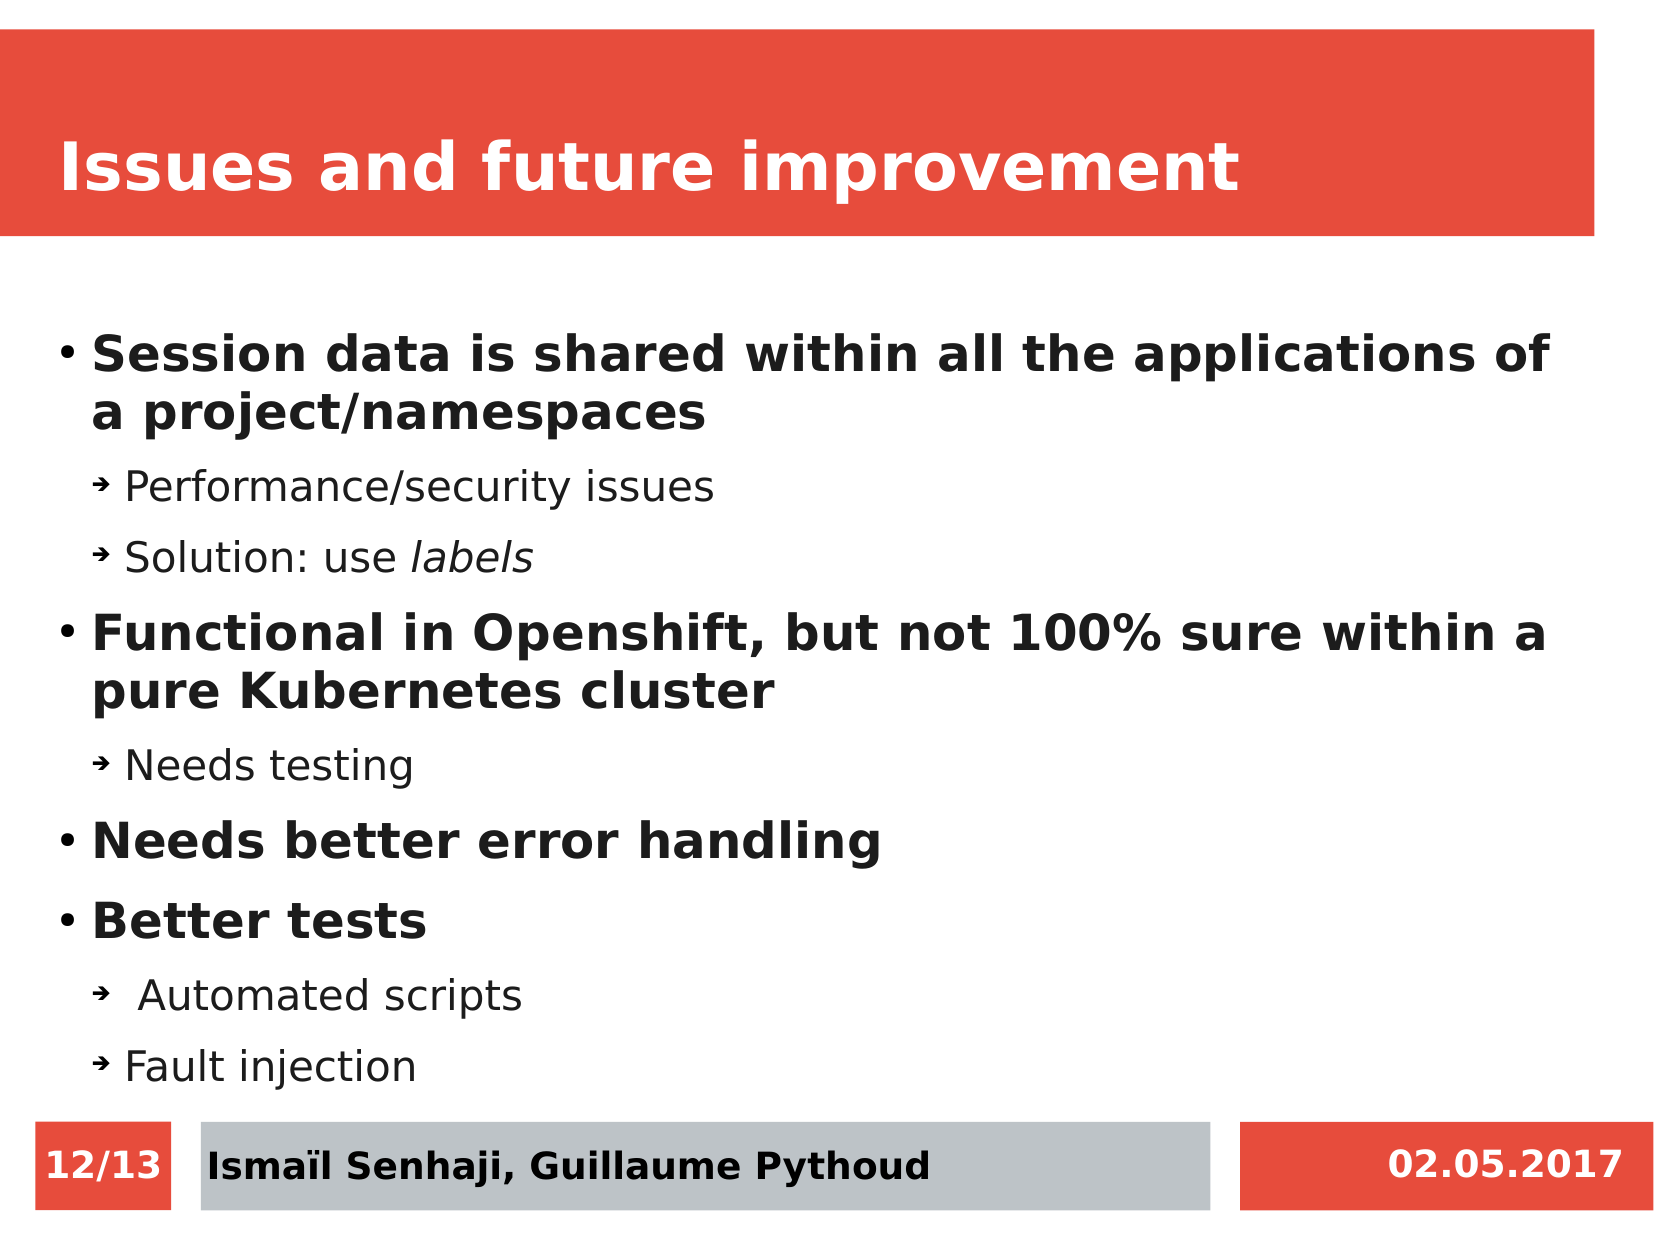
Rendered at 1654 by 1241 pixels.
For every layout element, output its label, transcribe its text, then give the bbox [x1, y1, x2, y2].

list Session data is shared within all the applications of a project/namespaces Performance/security issues Solution: use labels Functional in Openshift, but not 100% sure within a pure Kubernetes cluster Needs testing Needs better error handling Better tests Automated scripts Fault injection [58, 324, 1565, 1093]
title Issues and future improvement [58, 58, 1595, 207]
